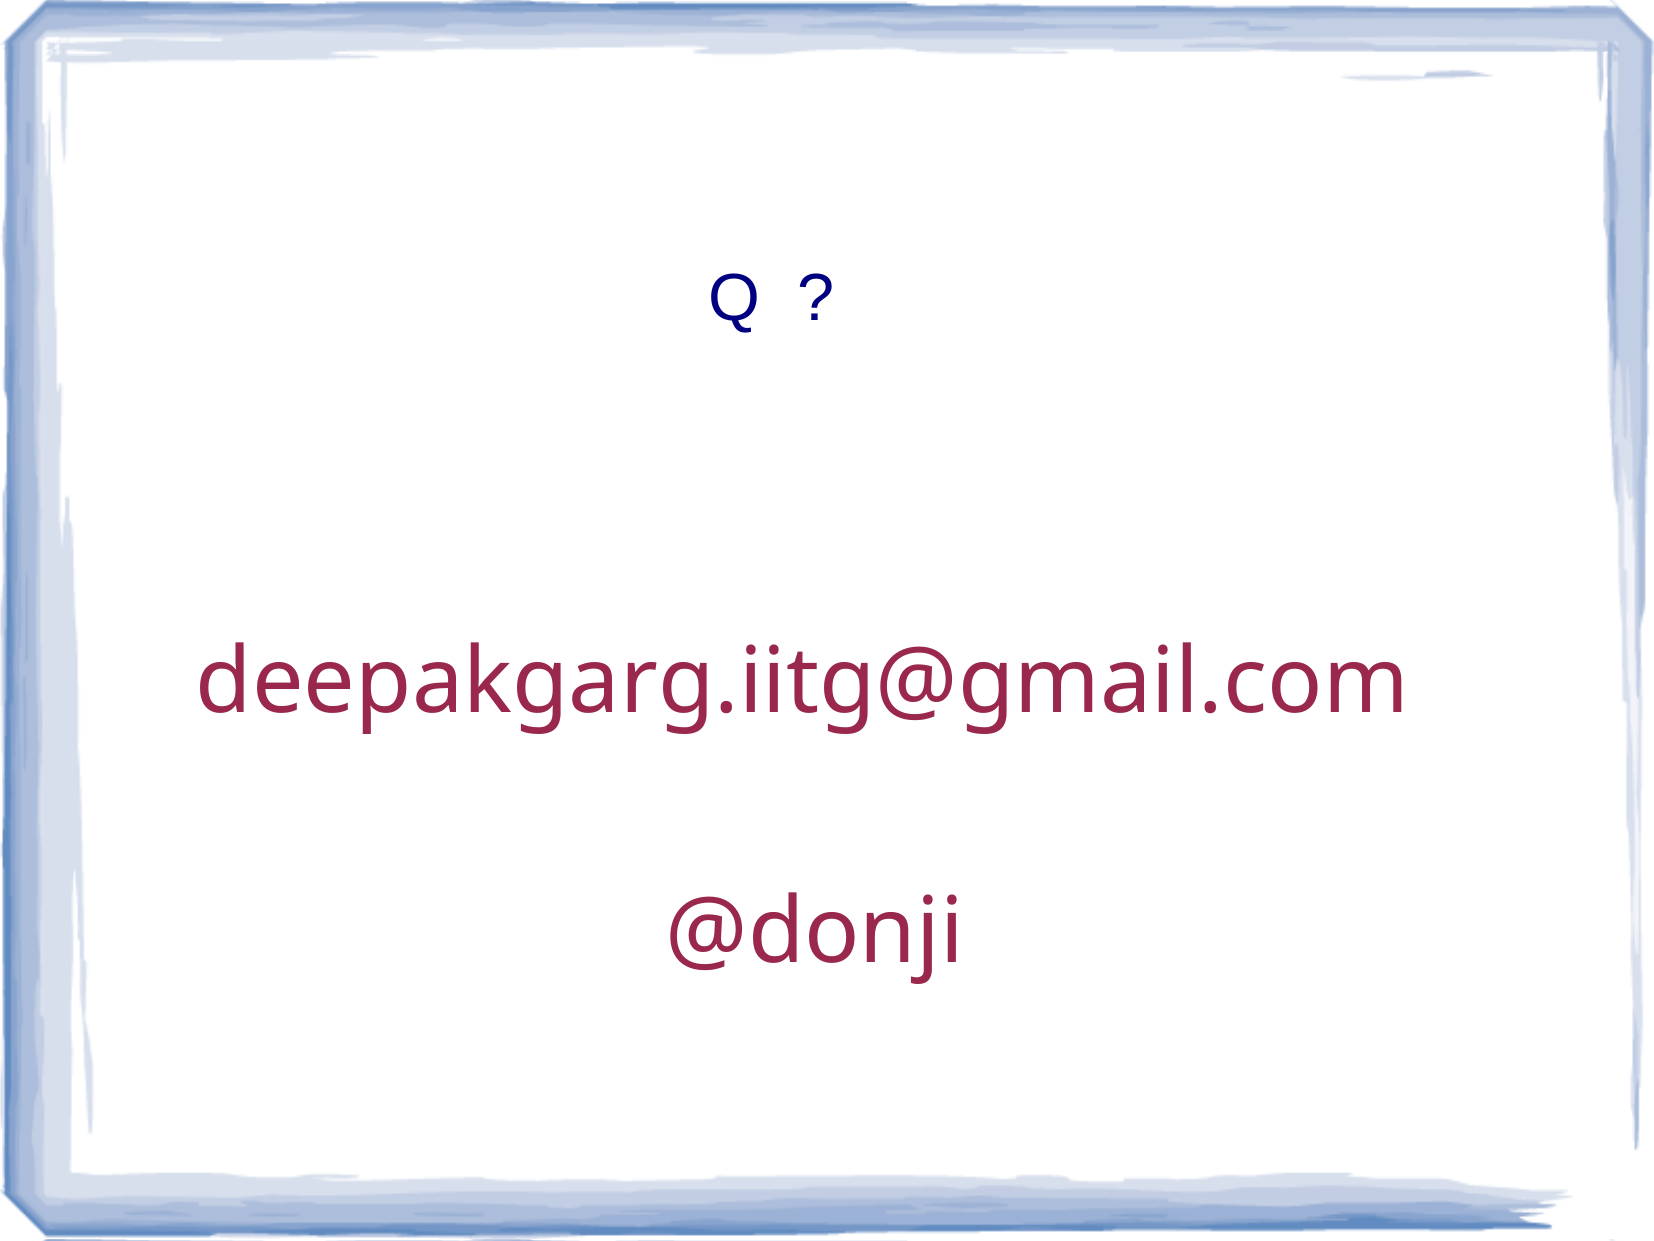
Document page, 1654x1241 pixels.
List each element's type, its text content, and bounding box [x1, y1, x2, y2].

list Q ? [637, 155, 993, 544]
picture [0, 0, 1654, 1241]
title deepakgarg.iitg@gmail.com @donji [70, 624, 1560, 981]
